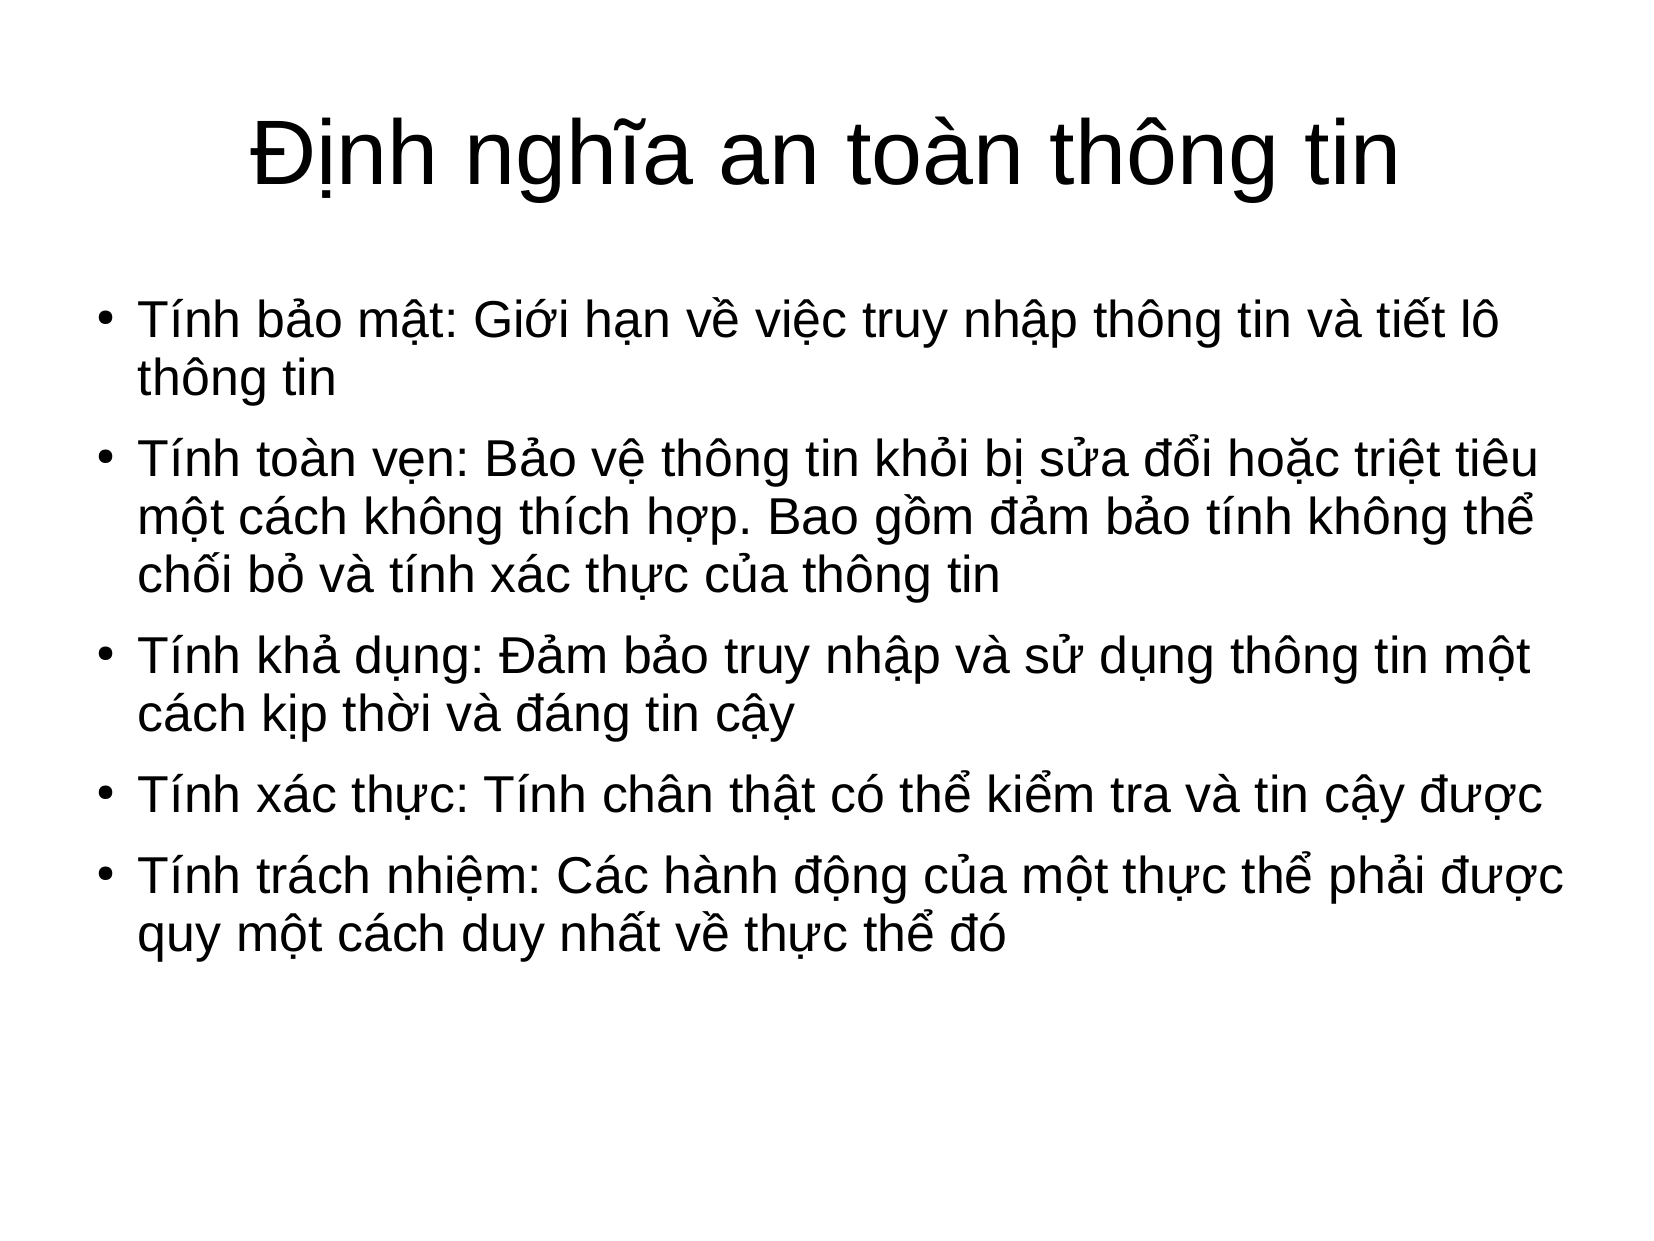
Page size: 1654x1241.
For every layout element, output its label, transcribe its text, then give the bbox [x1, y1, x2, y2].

title Định nghĩa an toàn thông tin [82, 49, 1571, 257]
list Tính bảo mật: Giới hạn về việc truy nhập thông tin và tiết lô thông tin Tính toàn vẹn: Bảo vệ thông tin khỏi bị sửa đổi hoặc triệt tiêu một cách không thích hợp. Bao gồm đảm bảo tính không thể chối bỏ và tính xác thực của thông tin Tính khả dụng: Đảm bảo truy nhập và sử dụng thông tin một cách kịp thời và đáng tin cậy Tính xác thực: Tính chân thật có thể kiểm tra và tin cậy được Tính trách nhiệm: Các hành động của một thực thể phải được quy một cách duy nhất về thực thể đó [82, 290, 1571, 1010]
